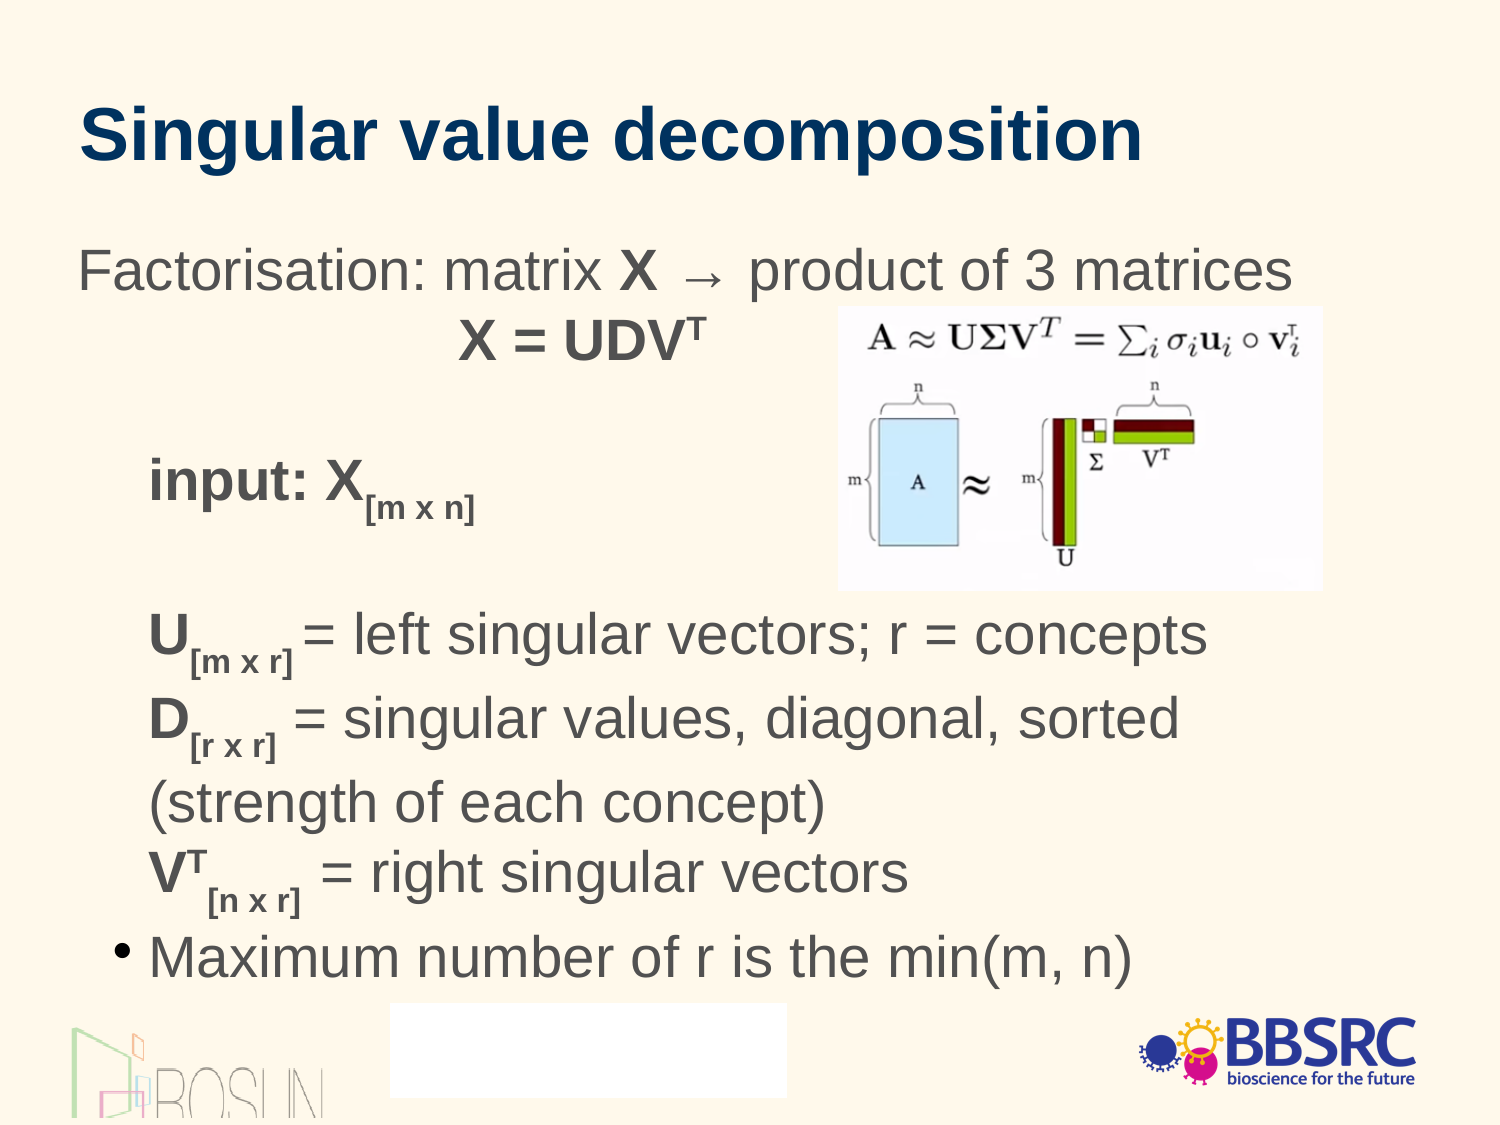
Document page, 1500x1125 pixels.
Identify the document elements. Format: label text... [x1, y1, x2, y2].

text_box Factorisation: matrix X → product of 3 matrices X = UDVT input: X[m x n] U[m x r] = left singular vectors; r = concepts D[r x r] = singular values, diagonal, sorted (strength of each concept) VT[n x r] = right singular vectors Maximum number of r is the min(m, n) [62, 224, 1425, 975]
text_box Singular value decomposition [64, 78, 1425, 185]
picture [1137, 1014, 1416, 1092]
picture [838, 306, 1323, 591]
picture [64, 975, 336, 1118]
